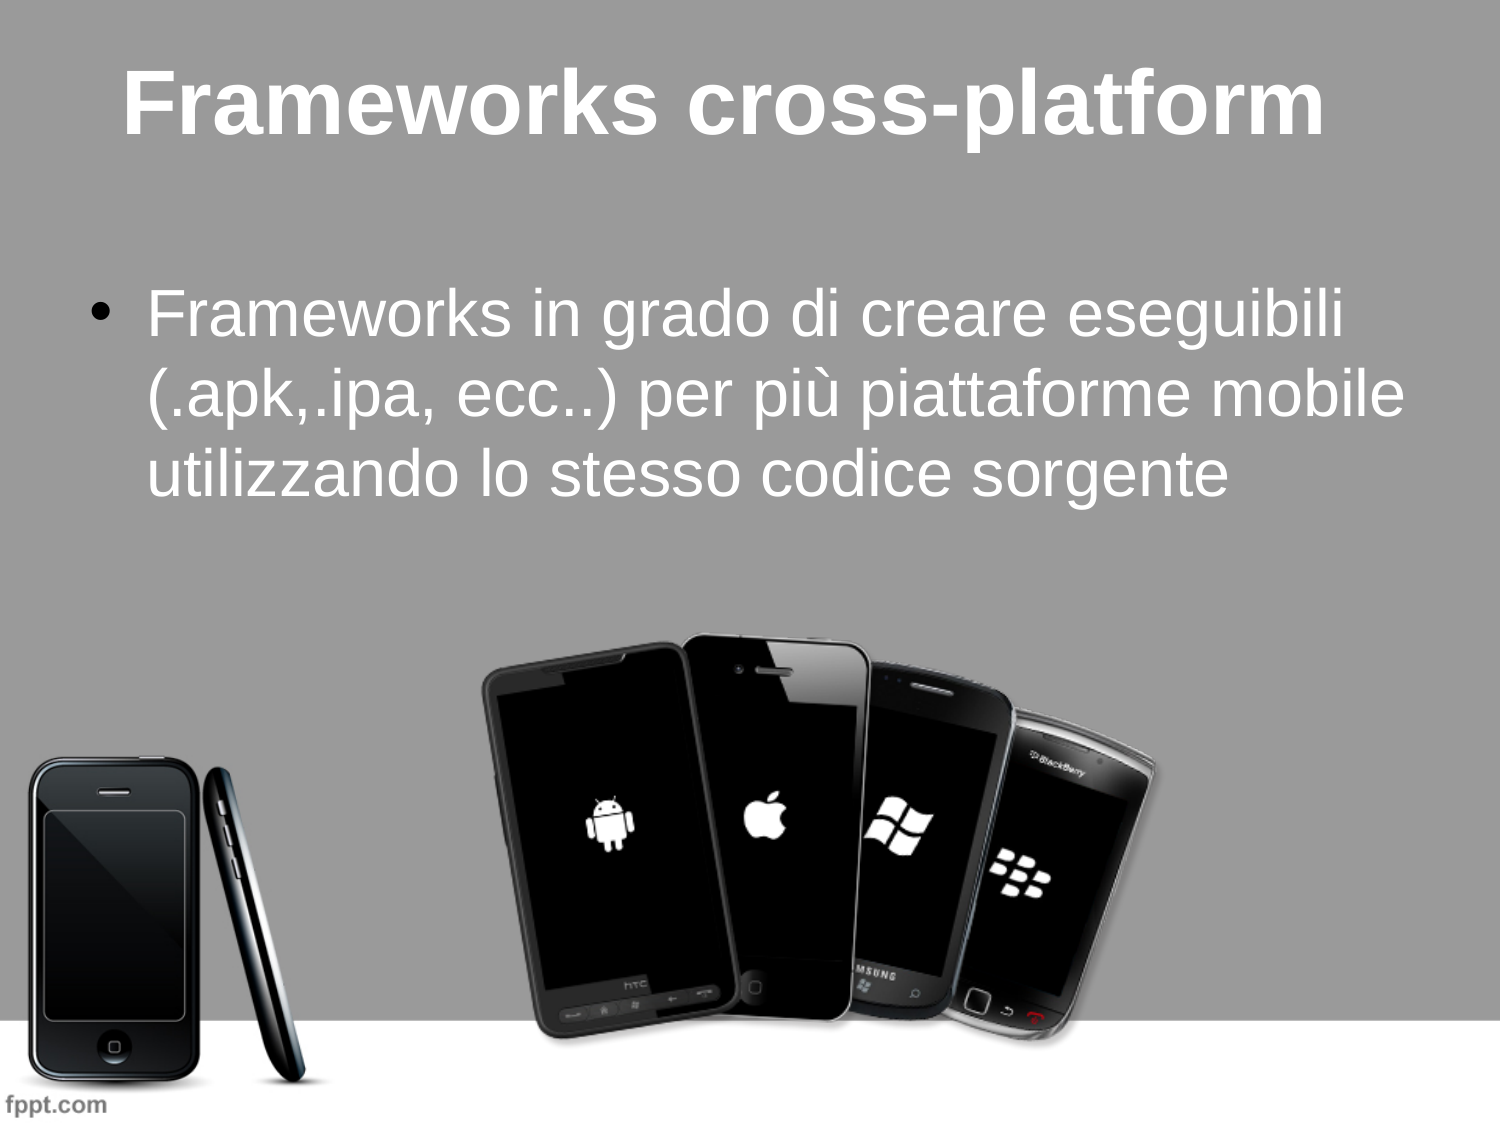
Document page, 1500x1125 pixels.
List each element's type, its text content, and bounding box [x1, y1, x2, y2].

title [75, 59, 1426, 262]
picture [0, 0, 1500, 1125]
list Frameworks in grado di creare eseguibili (.apk,.ipa, ecc..) per più piattaforme mobile utilizzando lo stesso codice sorgente [75, 262, 1426, 915]
text_box Frameworks cross-platform [106, 35, 1418, 161]
